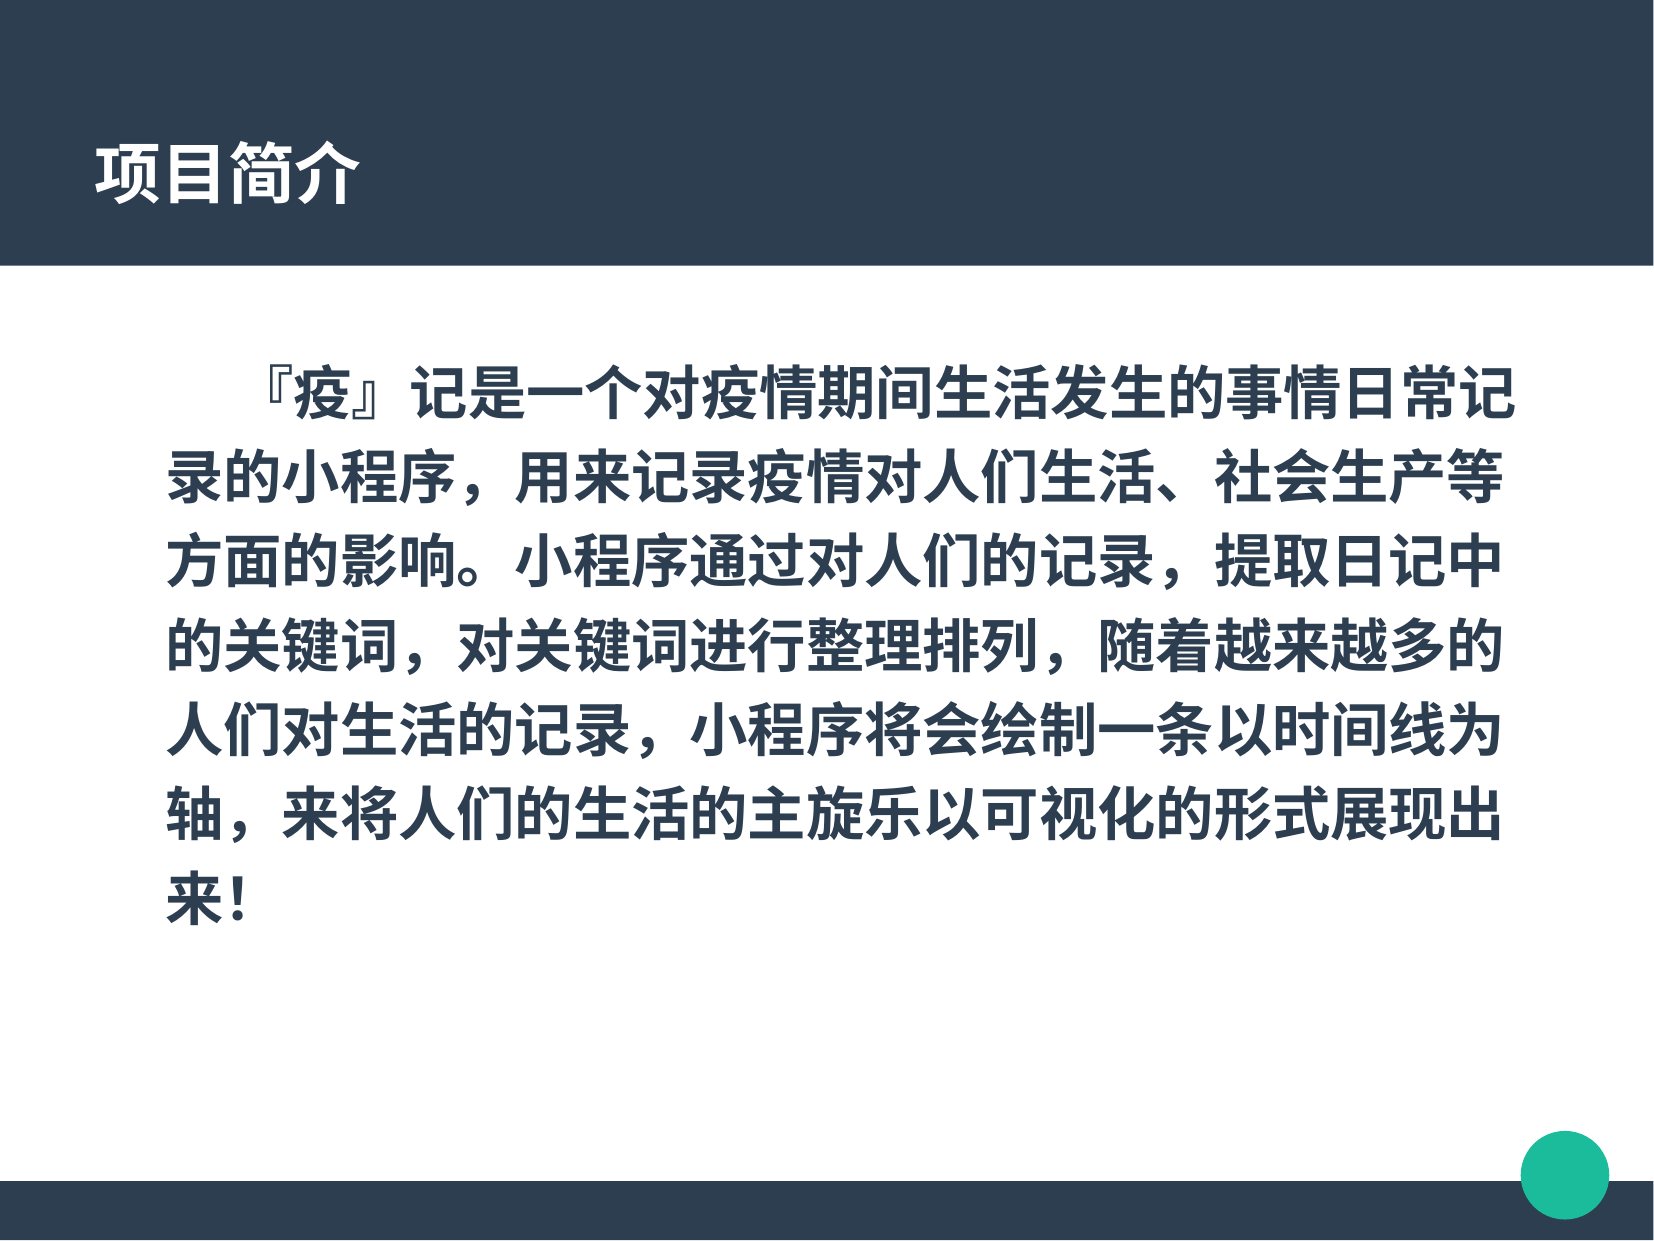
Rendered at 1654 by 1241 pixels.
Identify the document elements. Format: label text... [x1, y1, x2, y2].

title 项目简介 [94, 51, 1501, 288]
list 『疫』记是一个对疫情期间生活发生的事情日常记录的小程序，用来记录疫情对人们生活、社会生产等方面的影响。小程序通过对人们的记录，提取日记中的关键词，对关键词进行整理排列，随着越来越多的人们对生活的记录，小程序将会绘制一条以时间线为轴，来将人们的生活的主旋乐以可视化的形式展现出来！ [94, 346, 1560, 1111]
